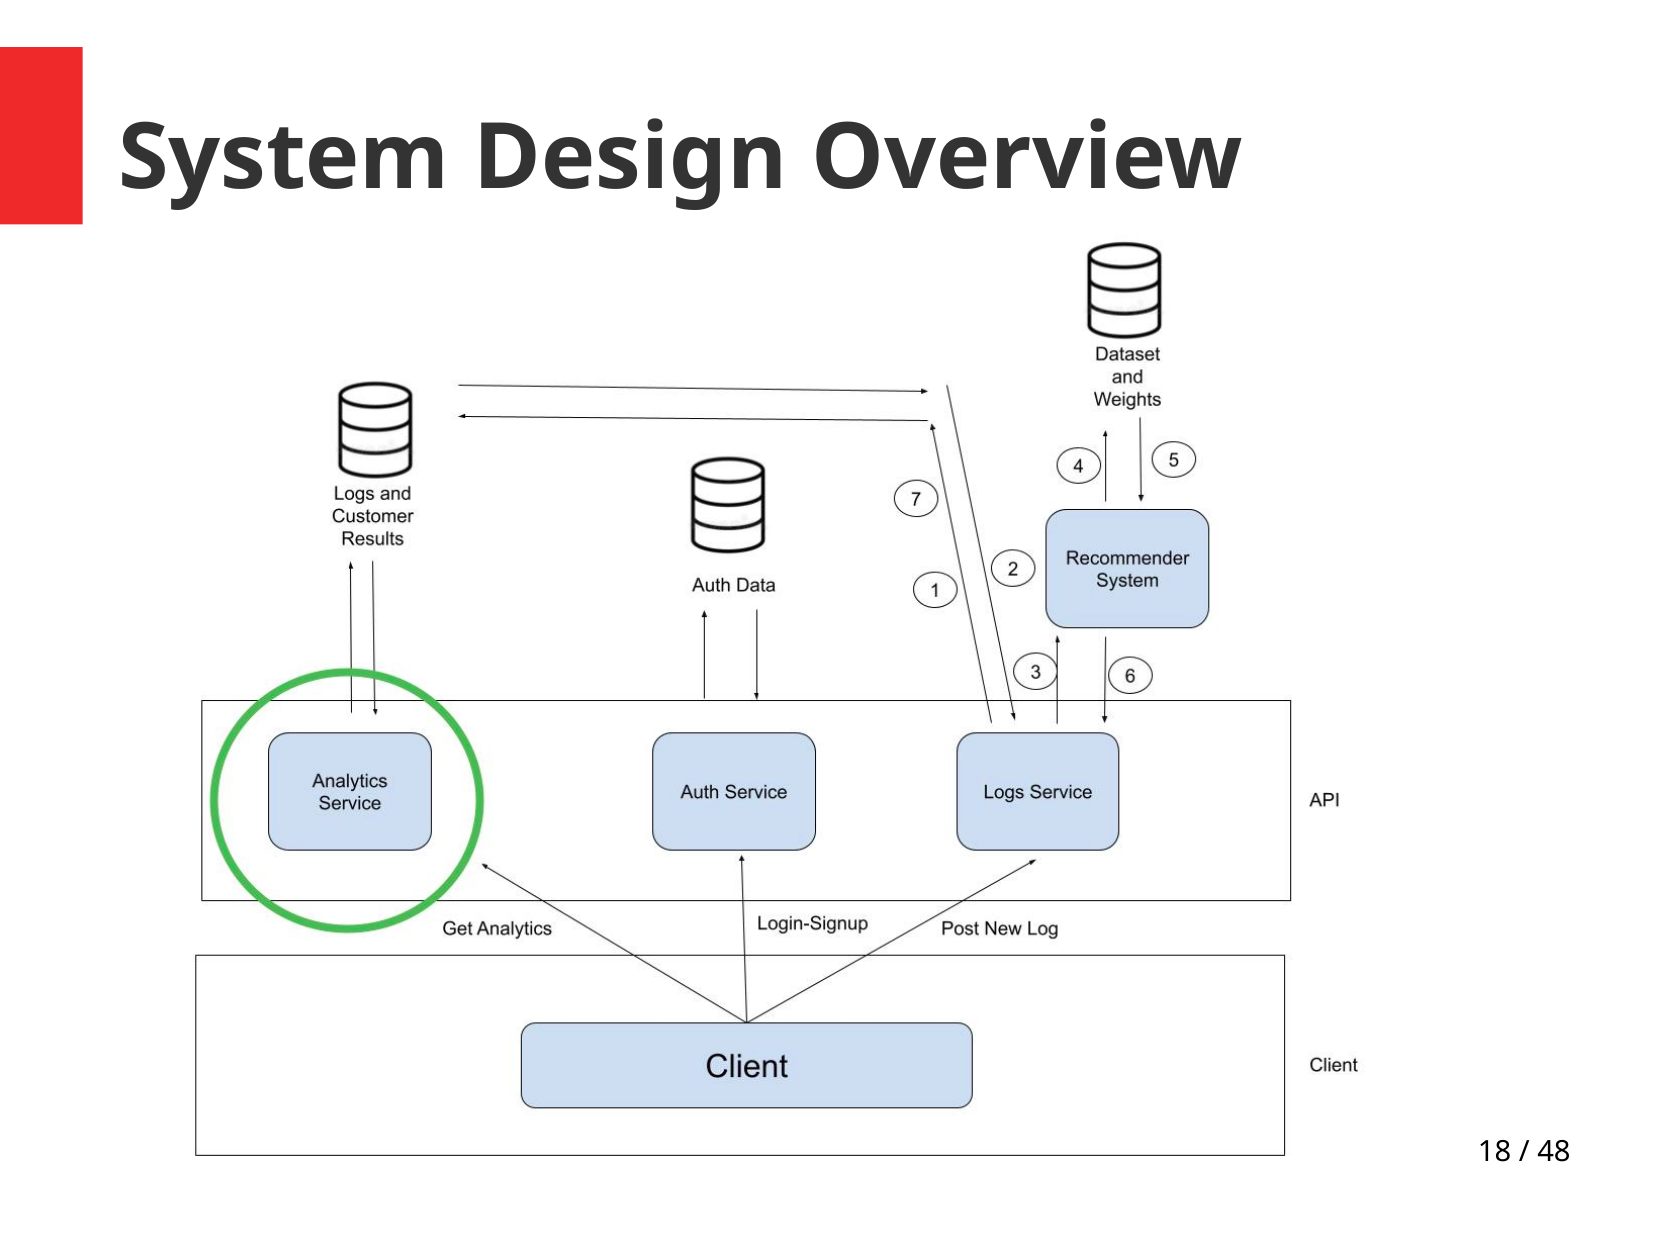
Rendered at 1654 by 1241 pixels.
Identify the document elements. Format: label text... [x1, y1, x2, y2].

picture [168, 226, 1366, 1171]
title System Design Overview [118, 49, 1571, 257]
